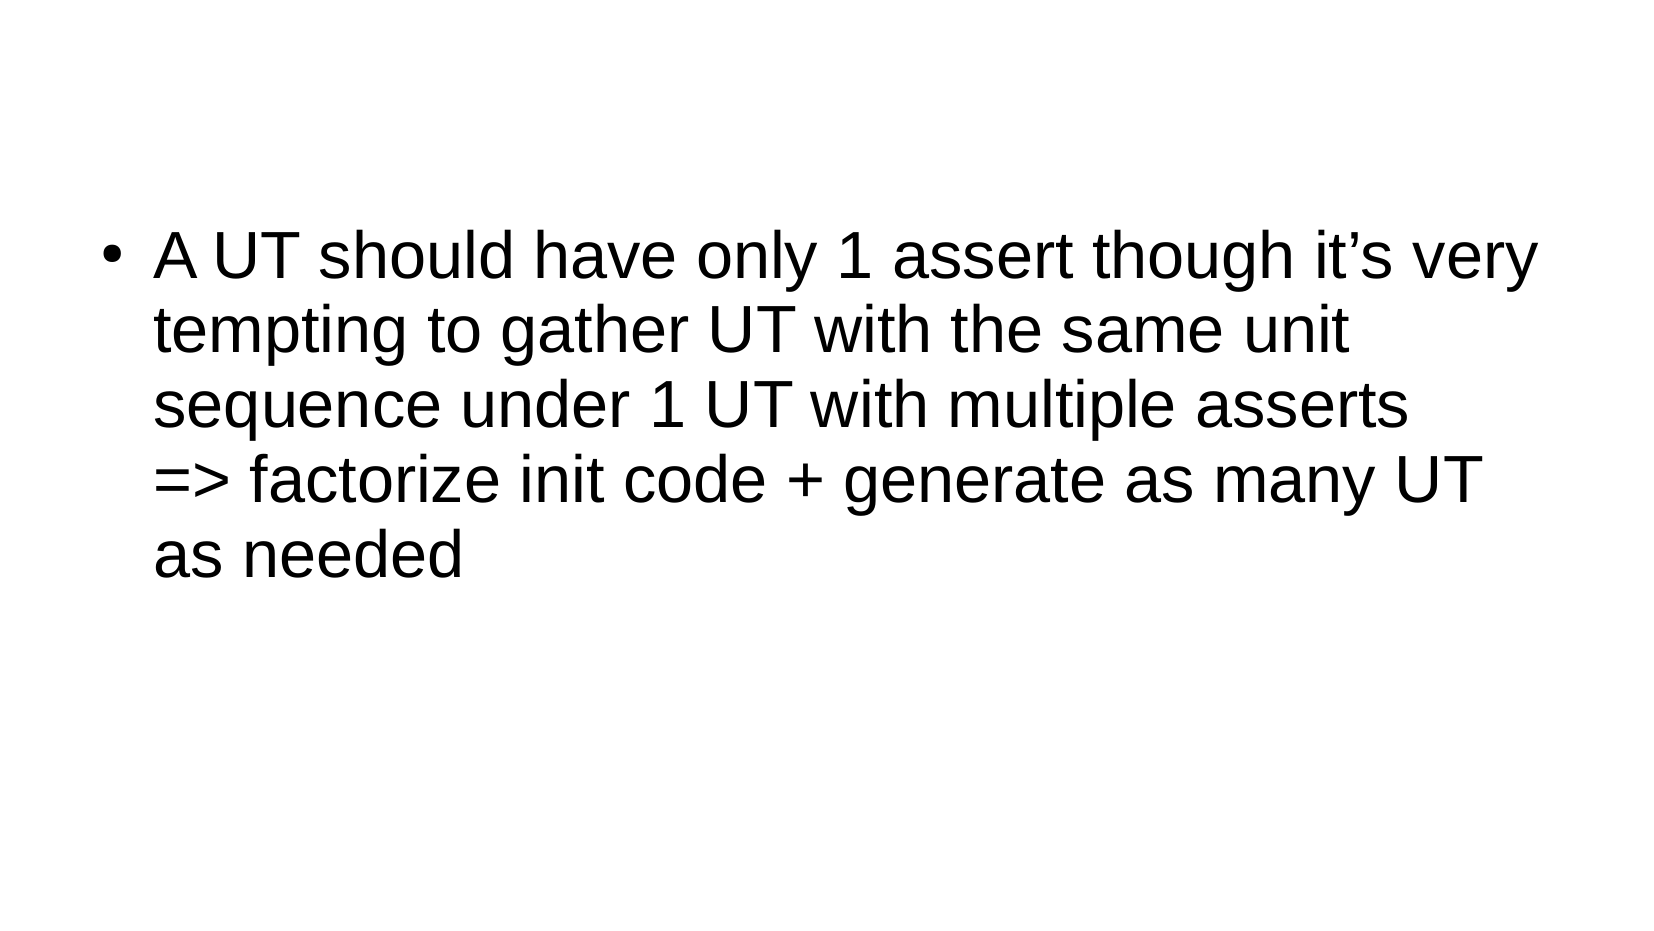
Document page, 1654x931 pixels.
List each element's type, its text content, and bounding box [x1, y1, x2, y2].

list A UT should have only 1 assert though it’s very tempting to gather UT with the same unit sequence under 1 UT with multiple asserts => factorize init code + generate as many UT as needed [82, 217, 1571, 758]
